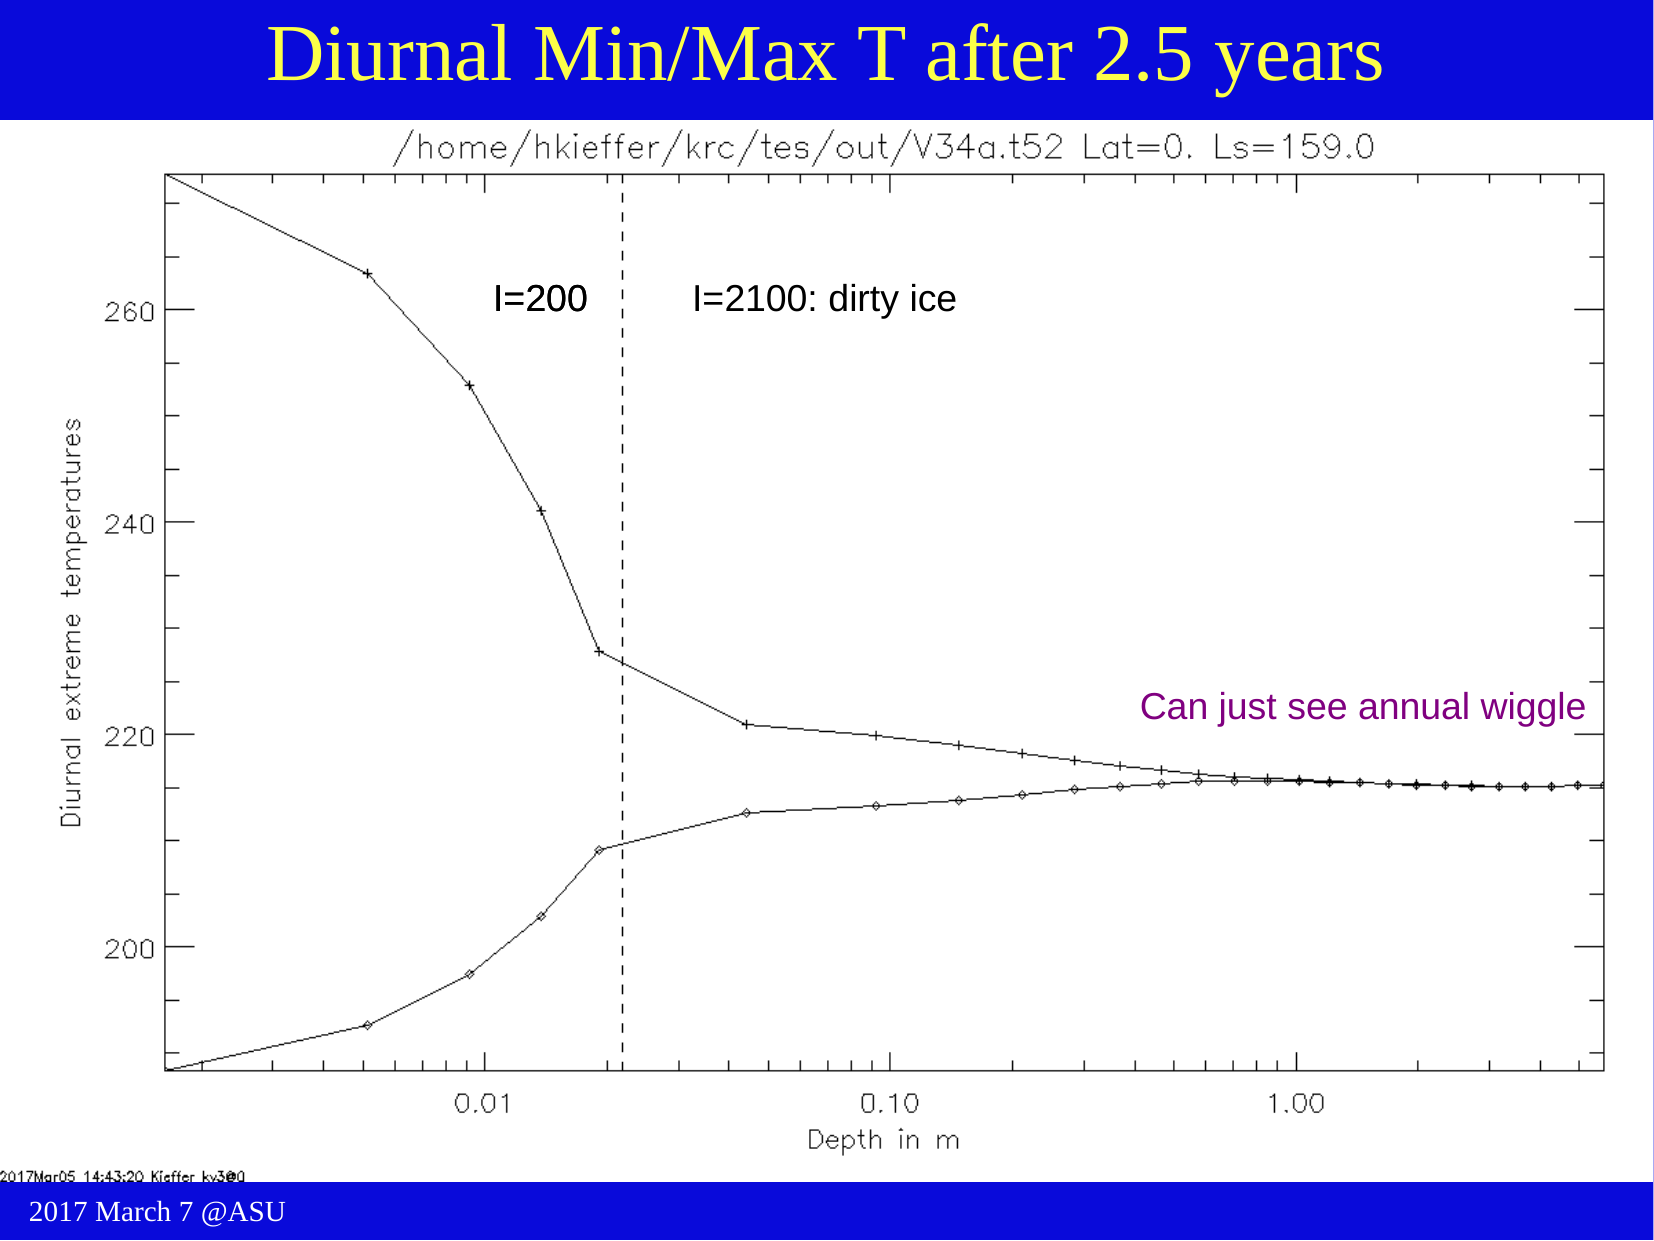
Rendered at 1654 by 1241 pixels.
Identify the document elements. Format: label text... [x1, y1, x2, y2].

text_box Can just see annual wiggle [1125, 678, 1602, 736]
picture [0, 120, 1653, 1182]
text_box I=2100: dirty ice [677, 269, 973, 330]
text_box I=200 [478, 269, 603, 327]
title Diurnal Min/Max T after 2.5 years [123, 0, 1529, 104]
